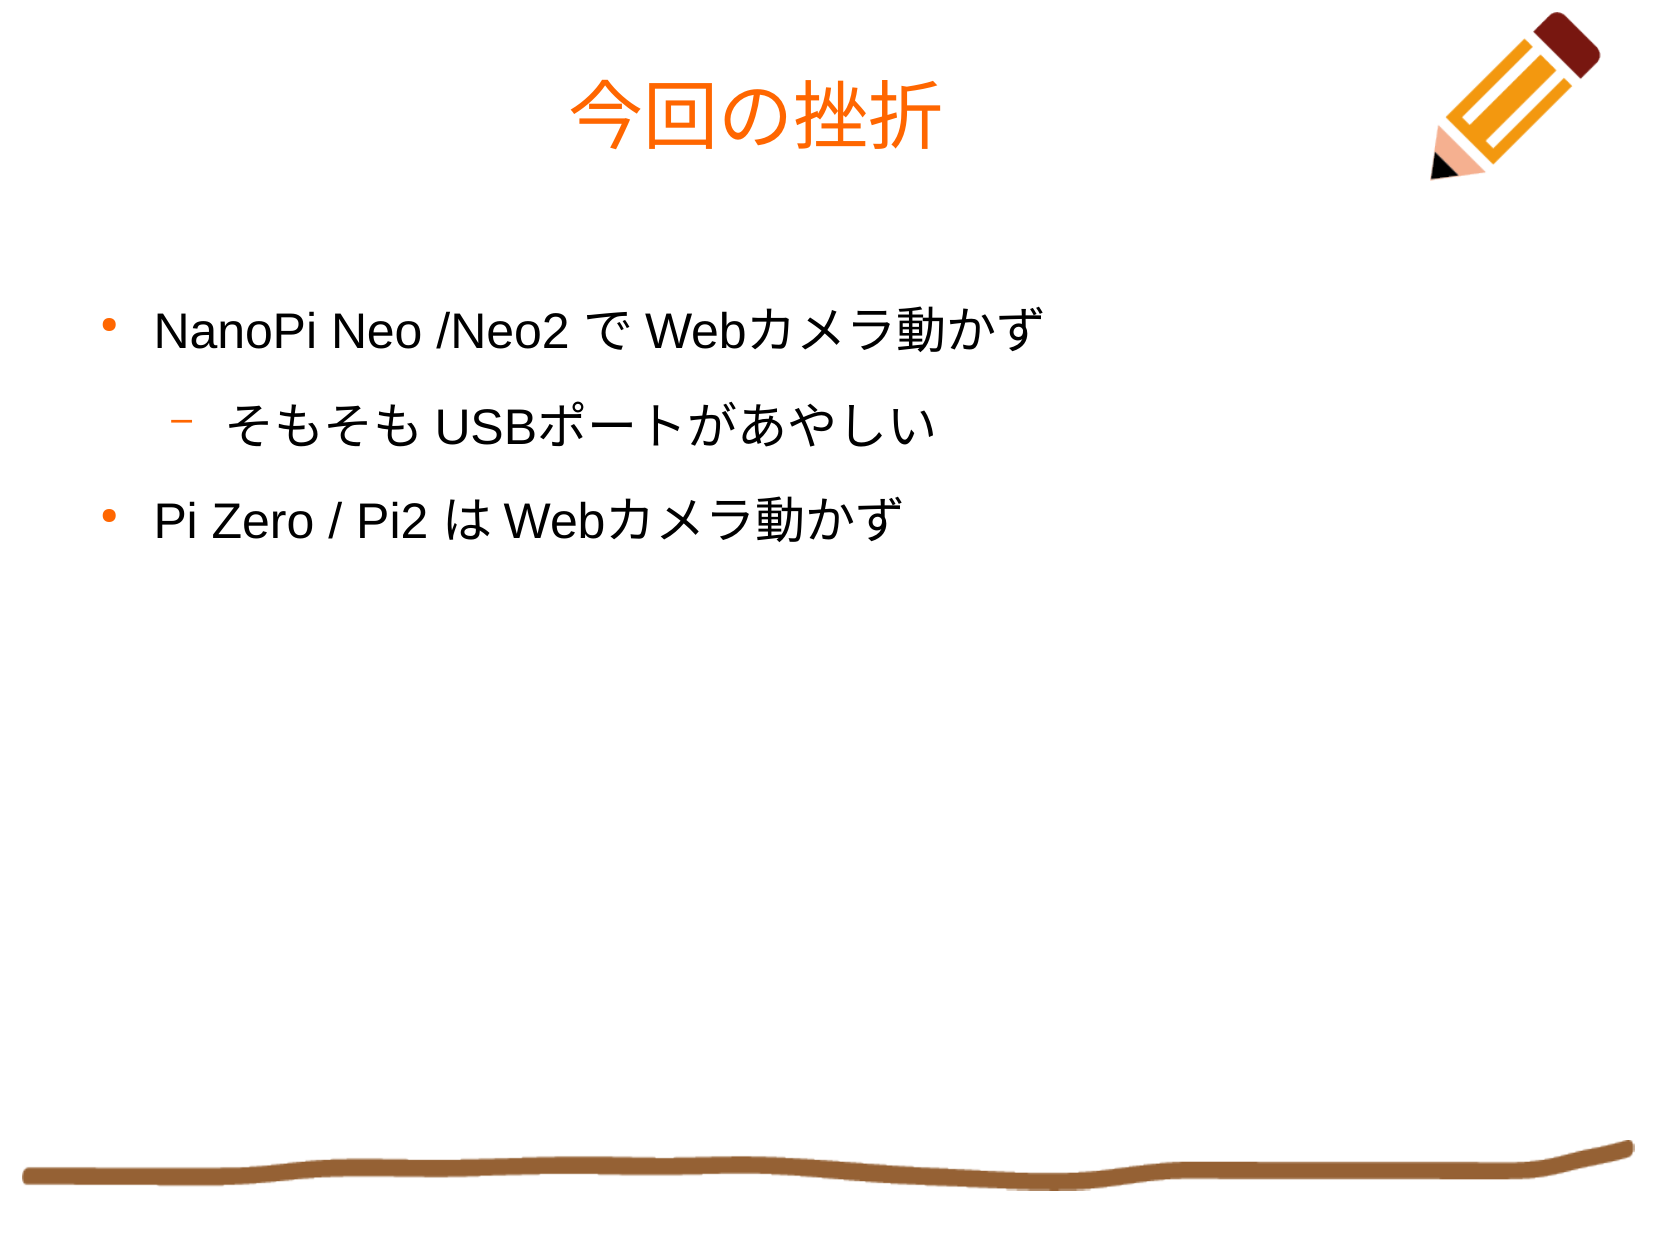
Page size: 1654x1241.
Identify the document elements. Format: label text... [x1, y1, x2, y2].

list NanoPi Neo /Neo2 で Webカメラ動かず そもそも USBポートがあやしい Pi Zero / Pi2 は Webカメラ動かず [82, 290, 1536, 1122]
picture [22, 1140, 1635, 1191]
picture [1430, 12, 1601, 181]
title 今回の挫折 [82, 49, 1430, 172]
